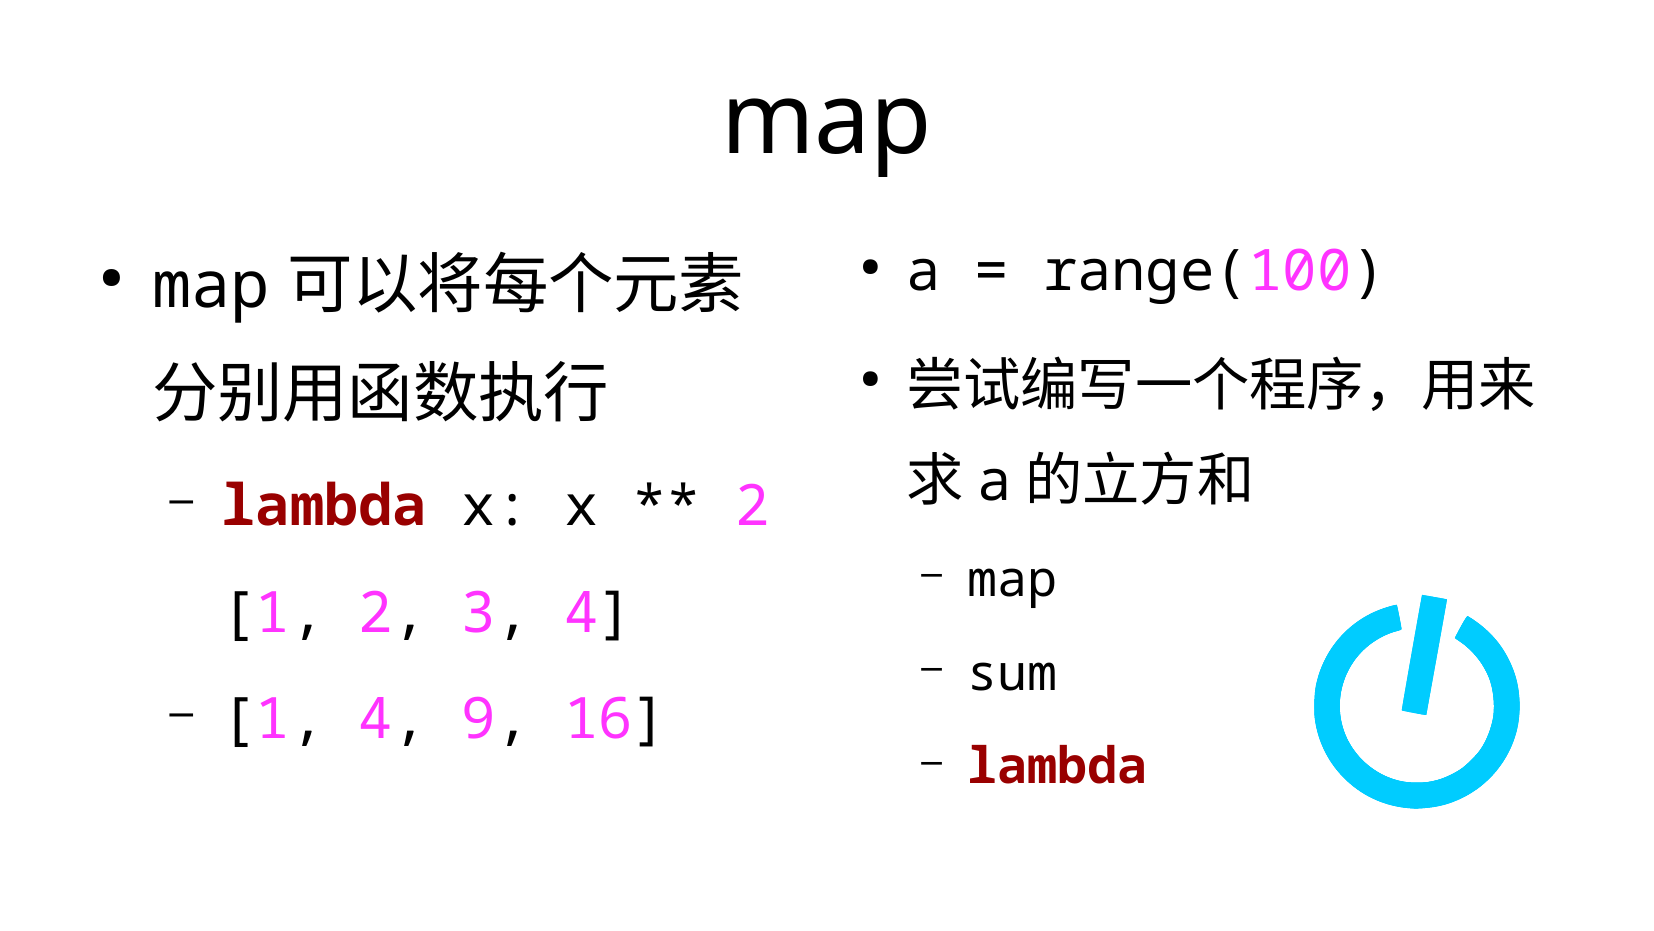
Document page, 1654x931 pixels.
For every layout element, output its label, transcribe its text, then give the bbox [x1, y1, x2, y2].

title map [82, 37, 1571, 193]
list a = range(100) 尝试编写一个程序，用来求a的立方和 map sum lambda [845, 217, 1572, 804]
list map可以将每个元素分别用函数执行 lambda x: x ** 2 [1, 2, 3, 4] [1, 4, 9, 16] [82, 217, 809, 756]
